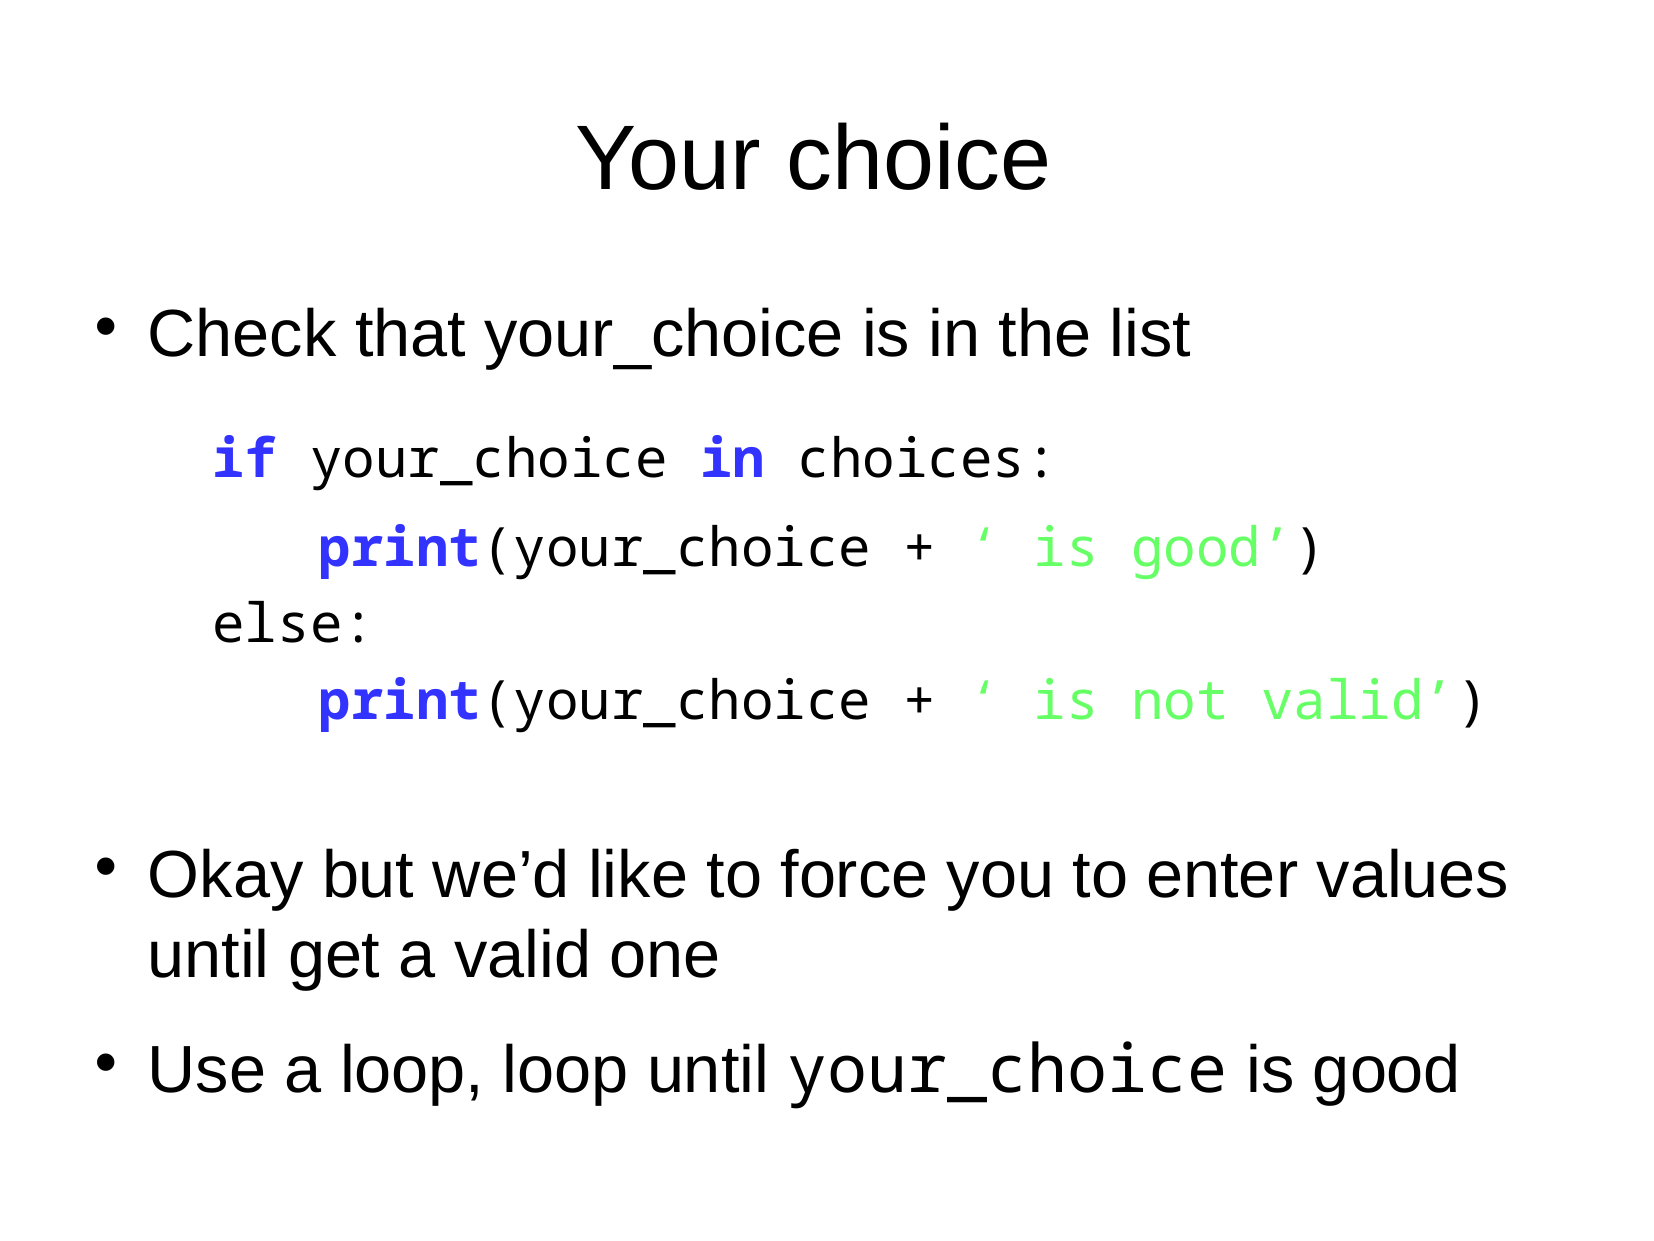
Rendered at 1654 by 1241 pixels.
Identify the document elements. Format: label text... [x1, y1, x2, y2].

text_box Your choice [82, 49, 1571, 257]
text_box Check that your_choice is in the list if your_choice in choices: print(your_choice + ‘ is good’) else: print(your_choice + ‘ is not valid’) Okay but we’d like to force you to enter values until get a valid one Use a loop, loop until your_choice is good [76, 290, 1565, 1010]
